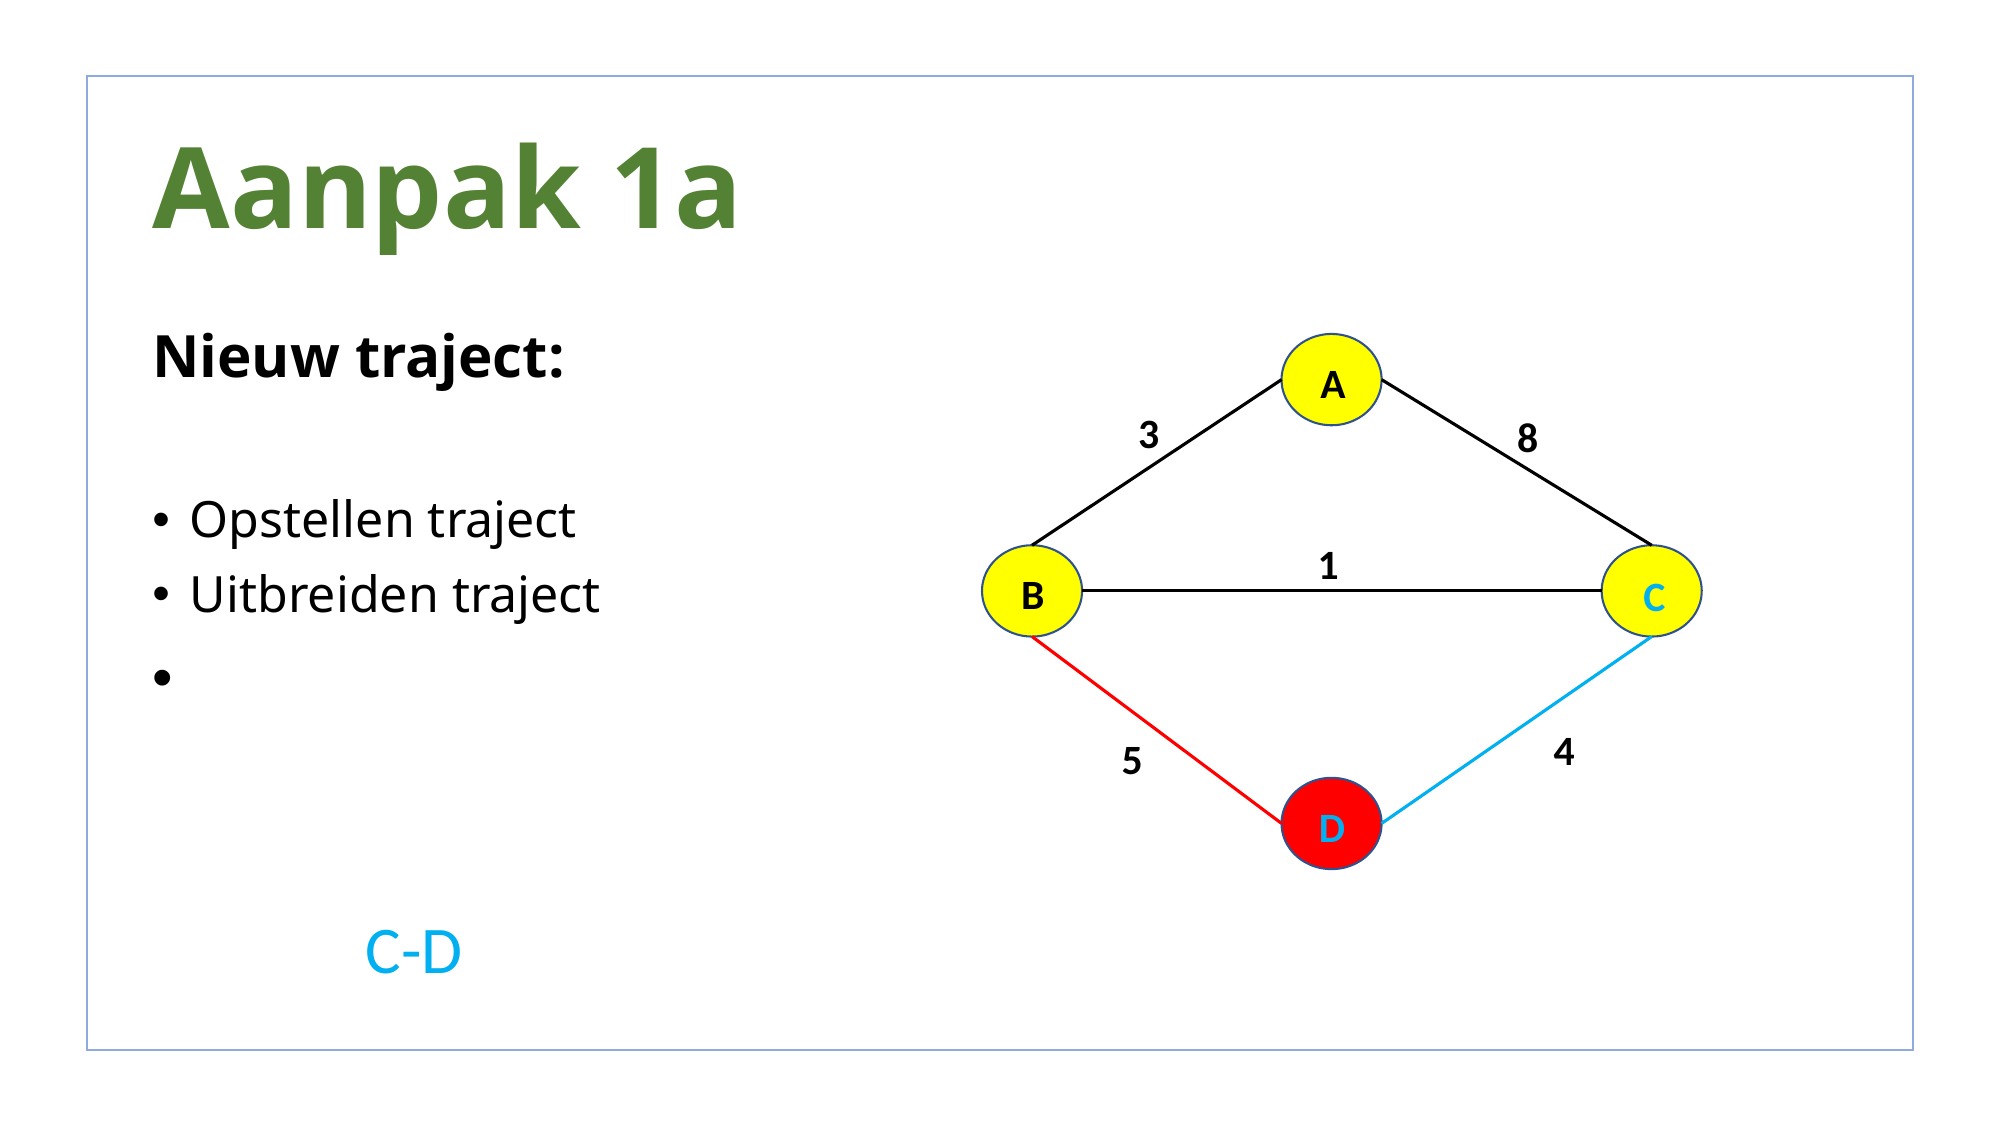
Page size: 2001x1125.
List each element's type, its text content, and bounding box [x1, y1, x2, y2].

list Nieuw traject: Opstellen traject Uitbreiden traject C-D [137, 319, 1863, 1034]
title Aanpak 1a [137, 83, 1863, 302]
text_box [87, 76, 1913, 1050]
